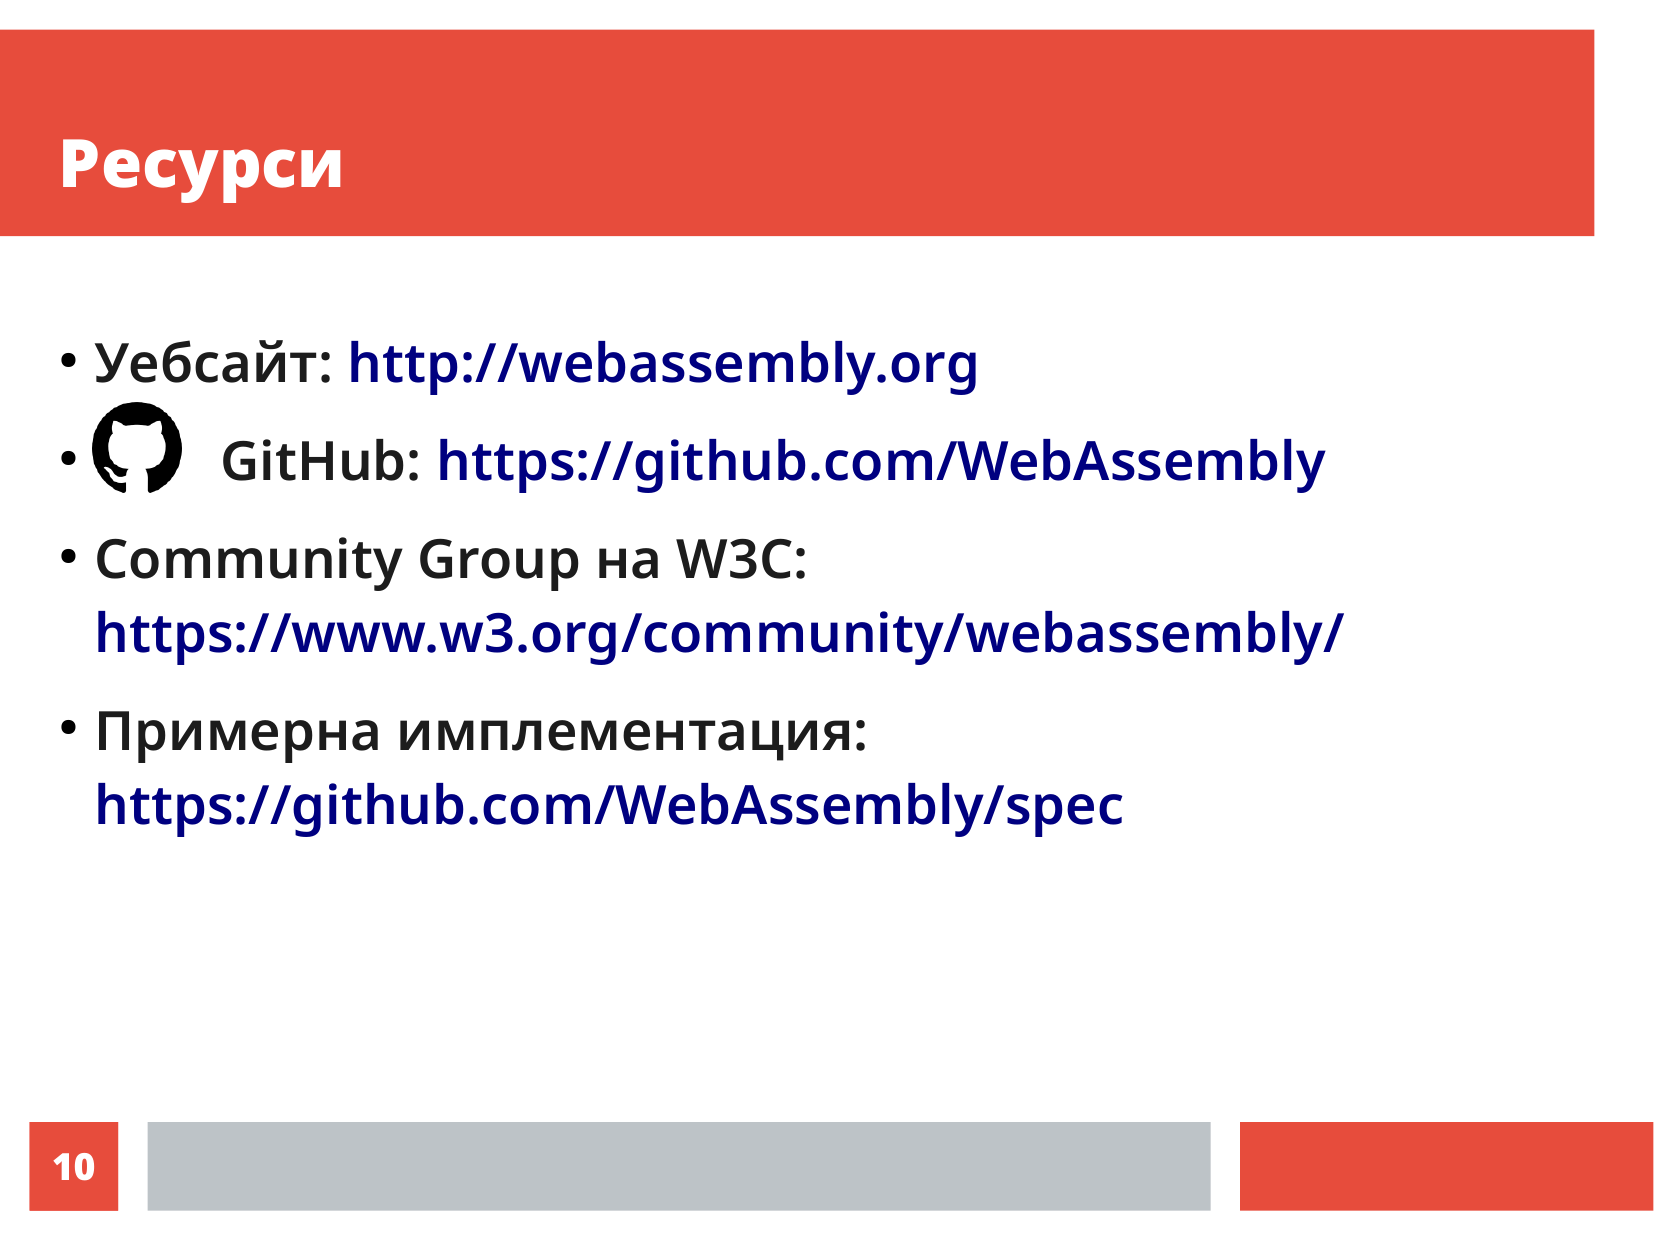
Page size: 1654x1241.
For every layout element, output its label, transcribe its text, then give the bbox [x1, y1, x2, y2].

list Уебсайт: http://webassembly.org GitHub: https://github.com/WebAssembly Community Group на W3C: https://www.w3.org/community/webassembly/ Примерна имплементация: https://github.com/WebAssembly/spec [59, 324, 1565, 1093]
picture [85, 395, 188, 499]
title Ресурси [59, 59, 1595, 207]
